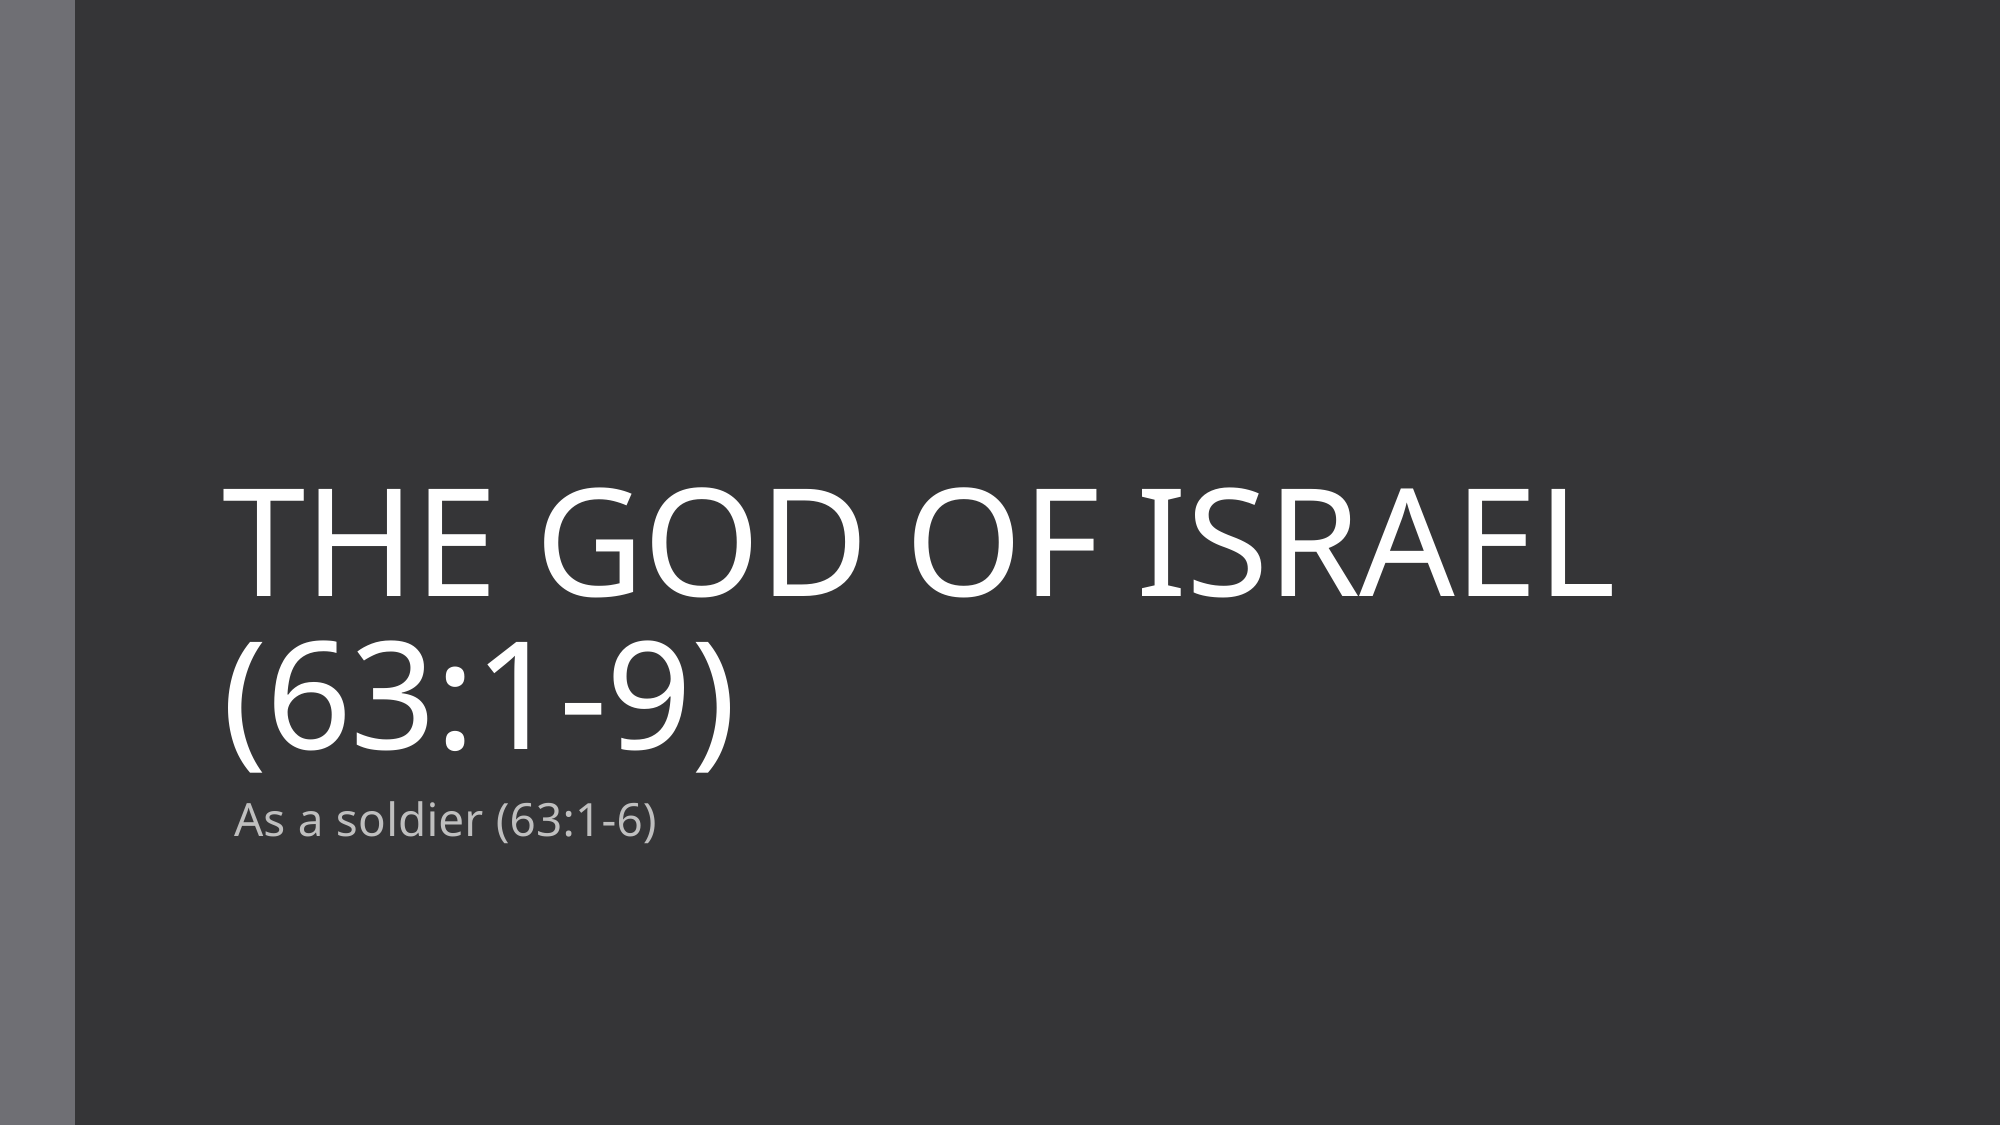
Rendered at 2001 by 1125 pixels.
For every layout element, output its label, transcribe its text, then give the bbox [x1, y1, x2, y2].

subtitle As a soldier (63:1-6) [206, 787, 1752, 1066]
title THE GOD OF ISRAEL (63:1-9) [206, 124, 1752, 787]
